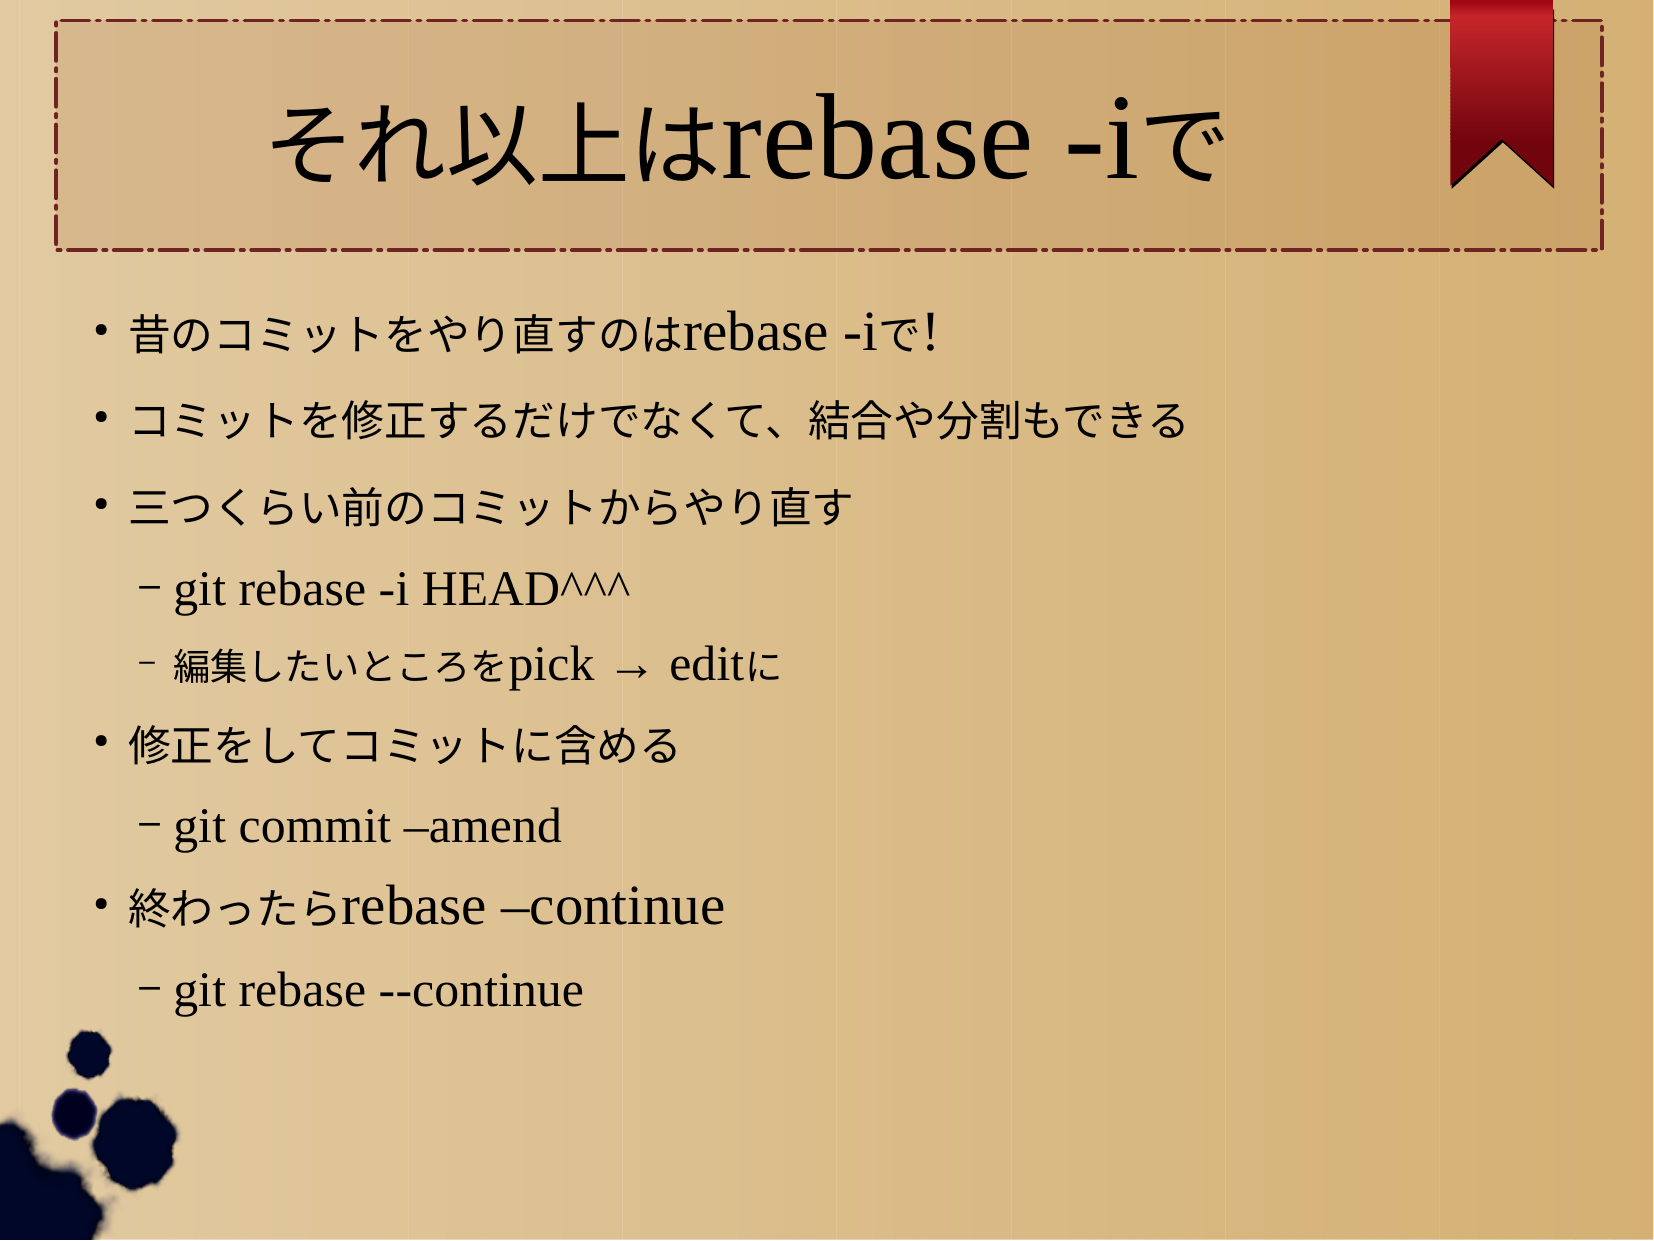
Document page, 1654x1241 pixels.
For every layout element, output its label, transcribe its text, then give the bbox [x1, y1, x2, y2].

title それ以上はrebase -iで [82, 47, 1412, 229]
list 昔のコミットをやり直すのはrebase -iで! コミットを修正するだけでなくて、結合や分割もできる 三つくらい前のコミットからやり直す git rebase -i HEAD^^^ 編集したいところをpick → editに 修正をしてコミットに含める git commit –amend 終わったらrebase –continue git rebase --continue [82, 299, 1571, 1019]
